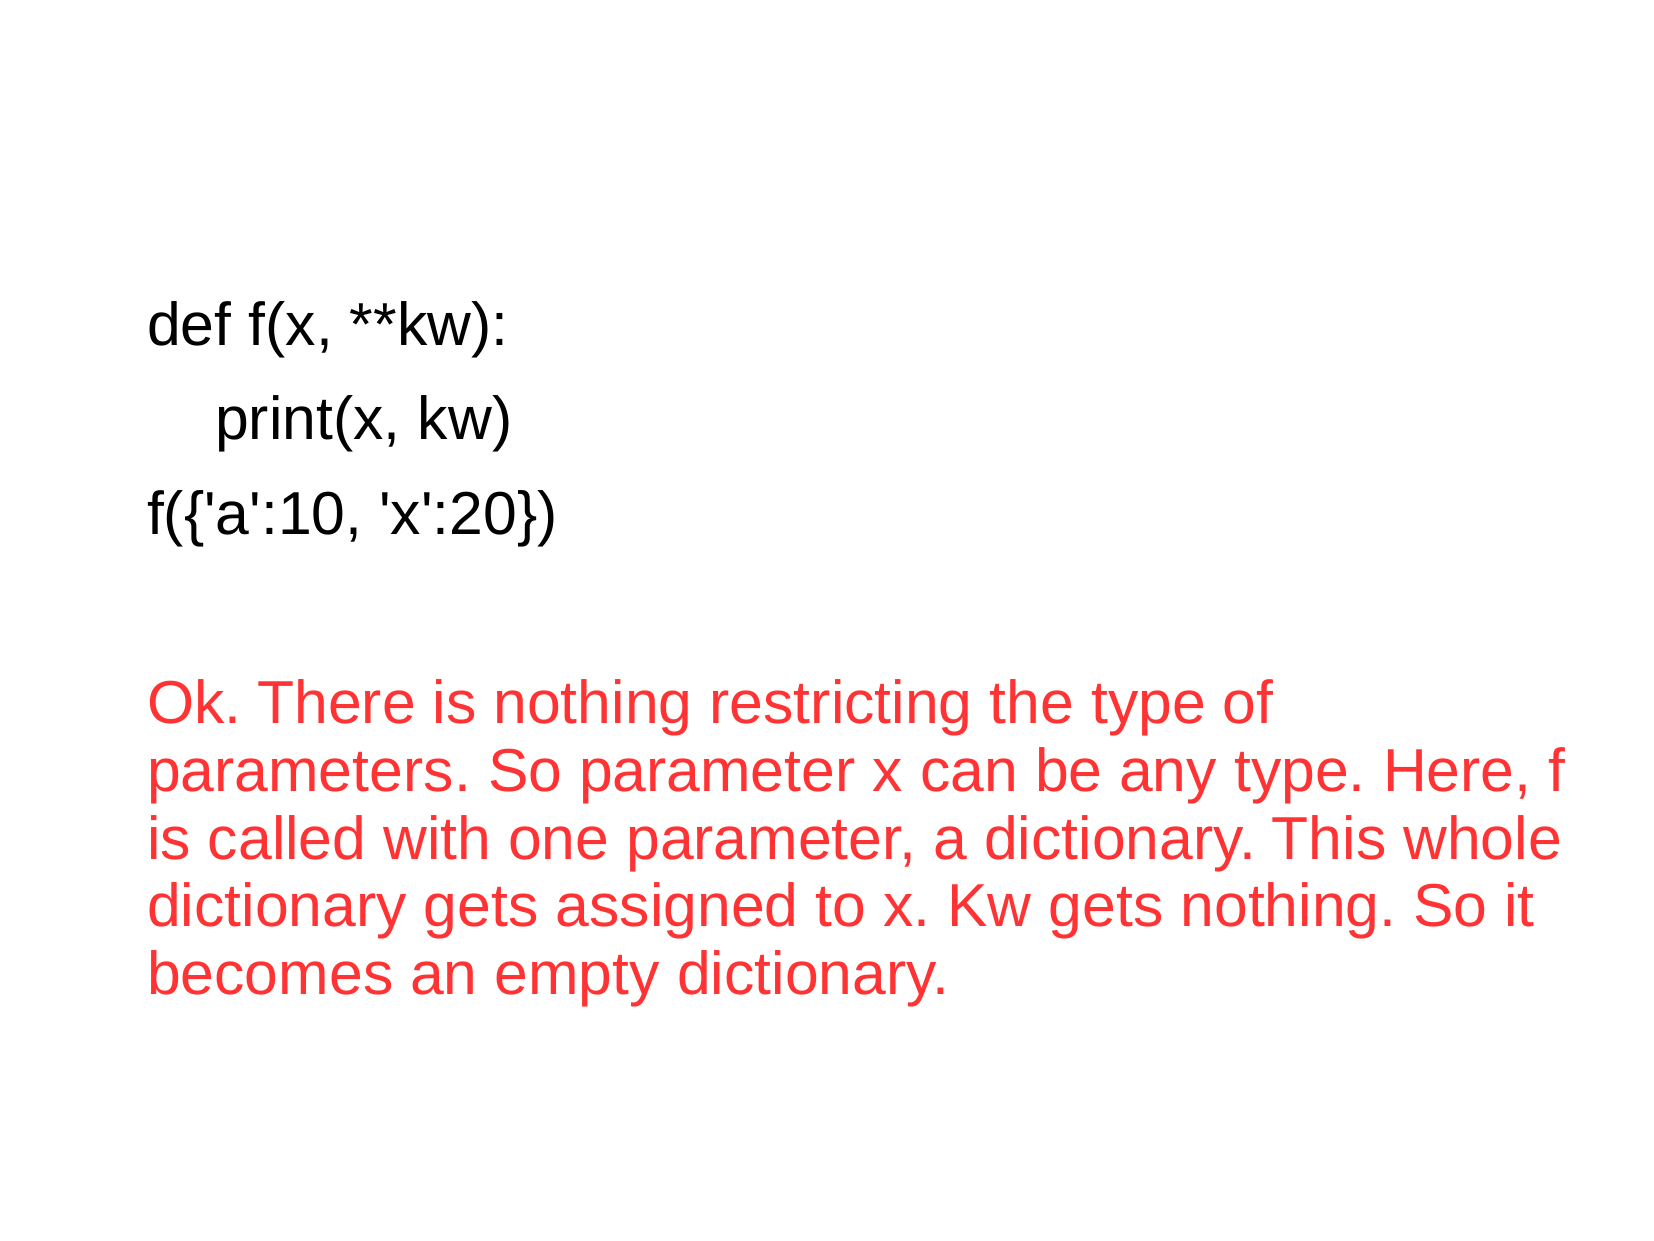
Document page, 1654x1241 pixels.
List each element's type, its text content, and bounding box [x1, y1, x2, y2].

list def f(x, **kw): print(x, kw) f({'a':10, 'x':20}) Ok. There is nothing restricting the type of parameters. So parameter x can be any type. Here, f is called with one parameter, a dictionary. This whole dictionary gets assigned to x. Kw gets nothing. So it becomes an empty dictionary. [82, 290, 1571, 1010]
